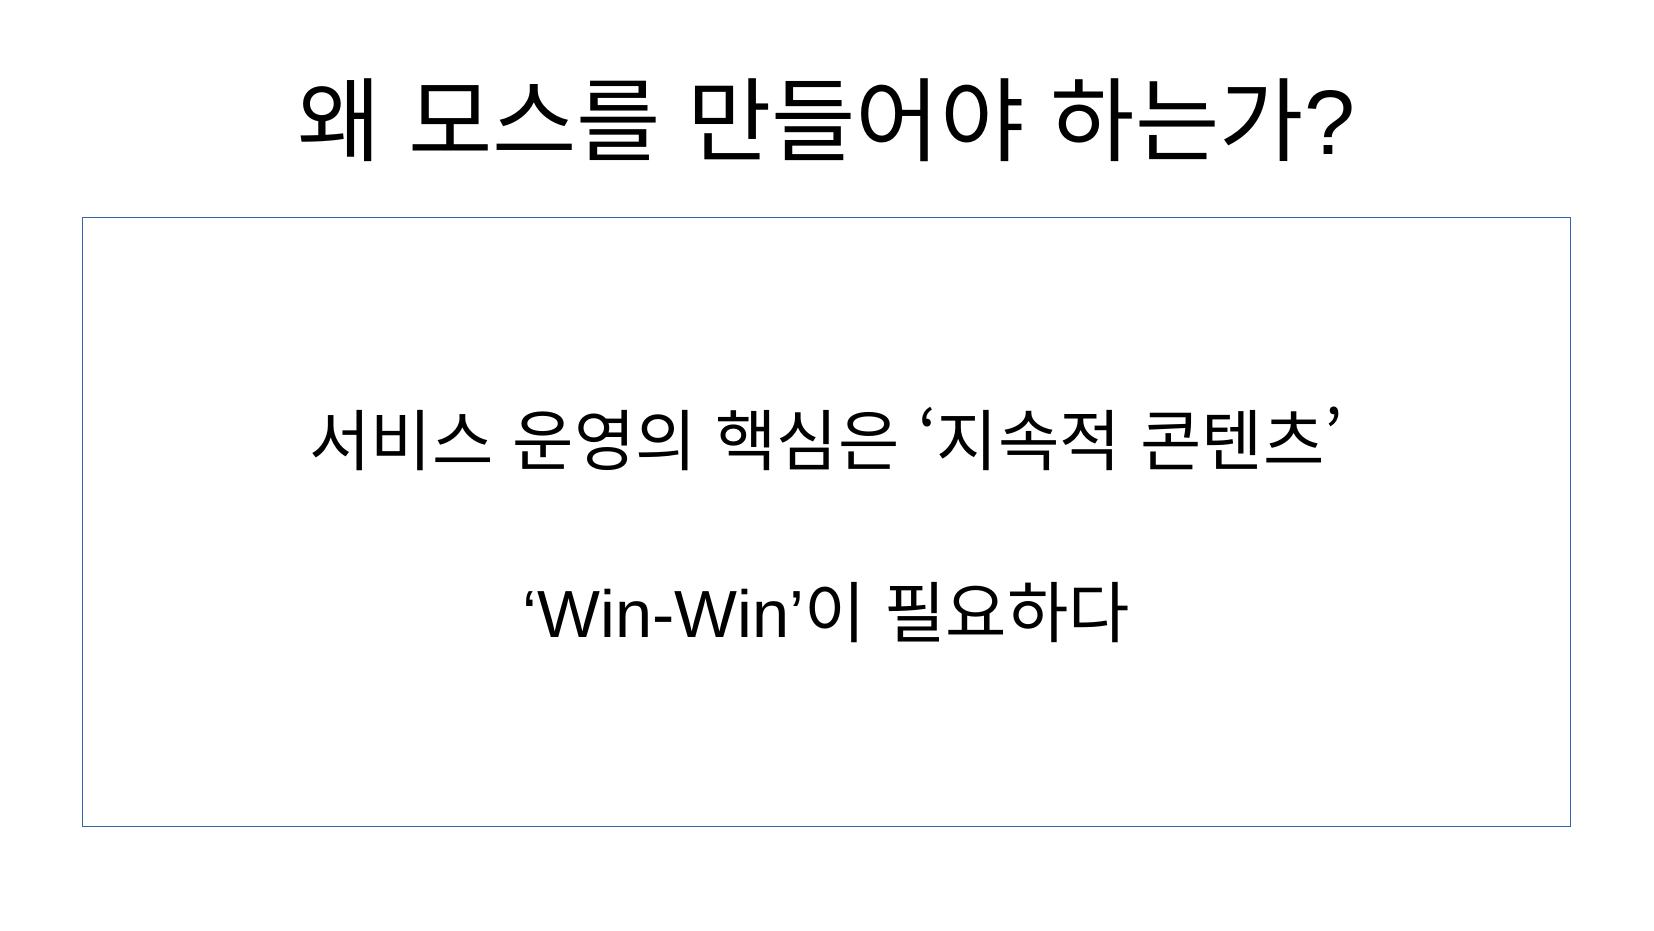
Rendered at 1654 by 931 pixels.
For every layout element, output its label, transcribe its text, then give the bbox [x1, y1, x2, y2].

title 왜 모스를 만들어야 하는가? [82, 37, 1571, 193]
subtitle 서비스 운영의 핵심은 ‘지속적 콘텐츠’ ‘Win-Win’이 필요하다 [82, 217, 1571, 827]
